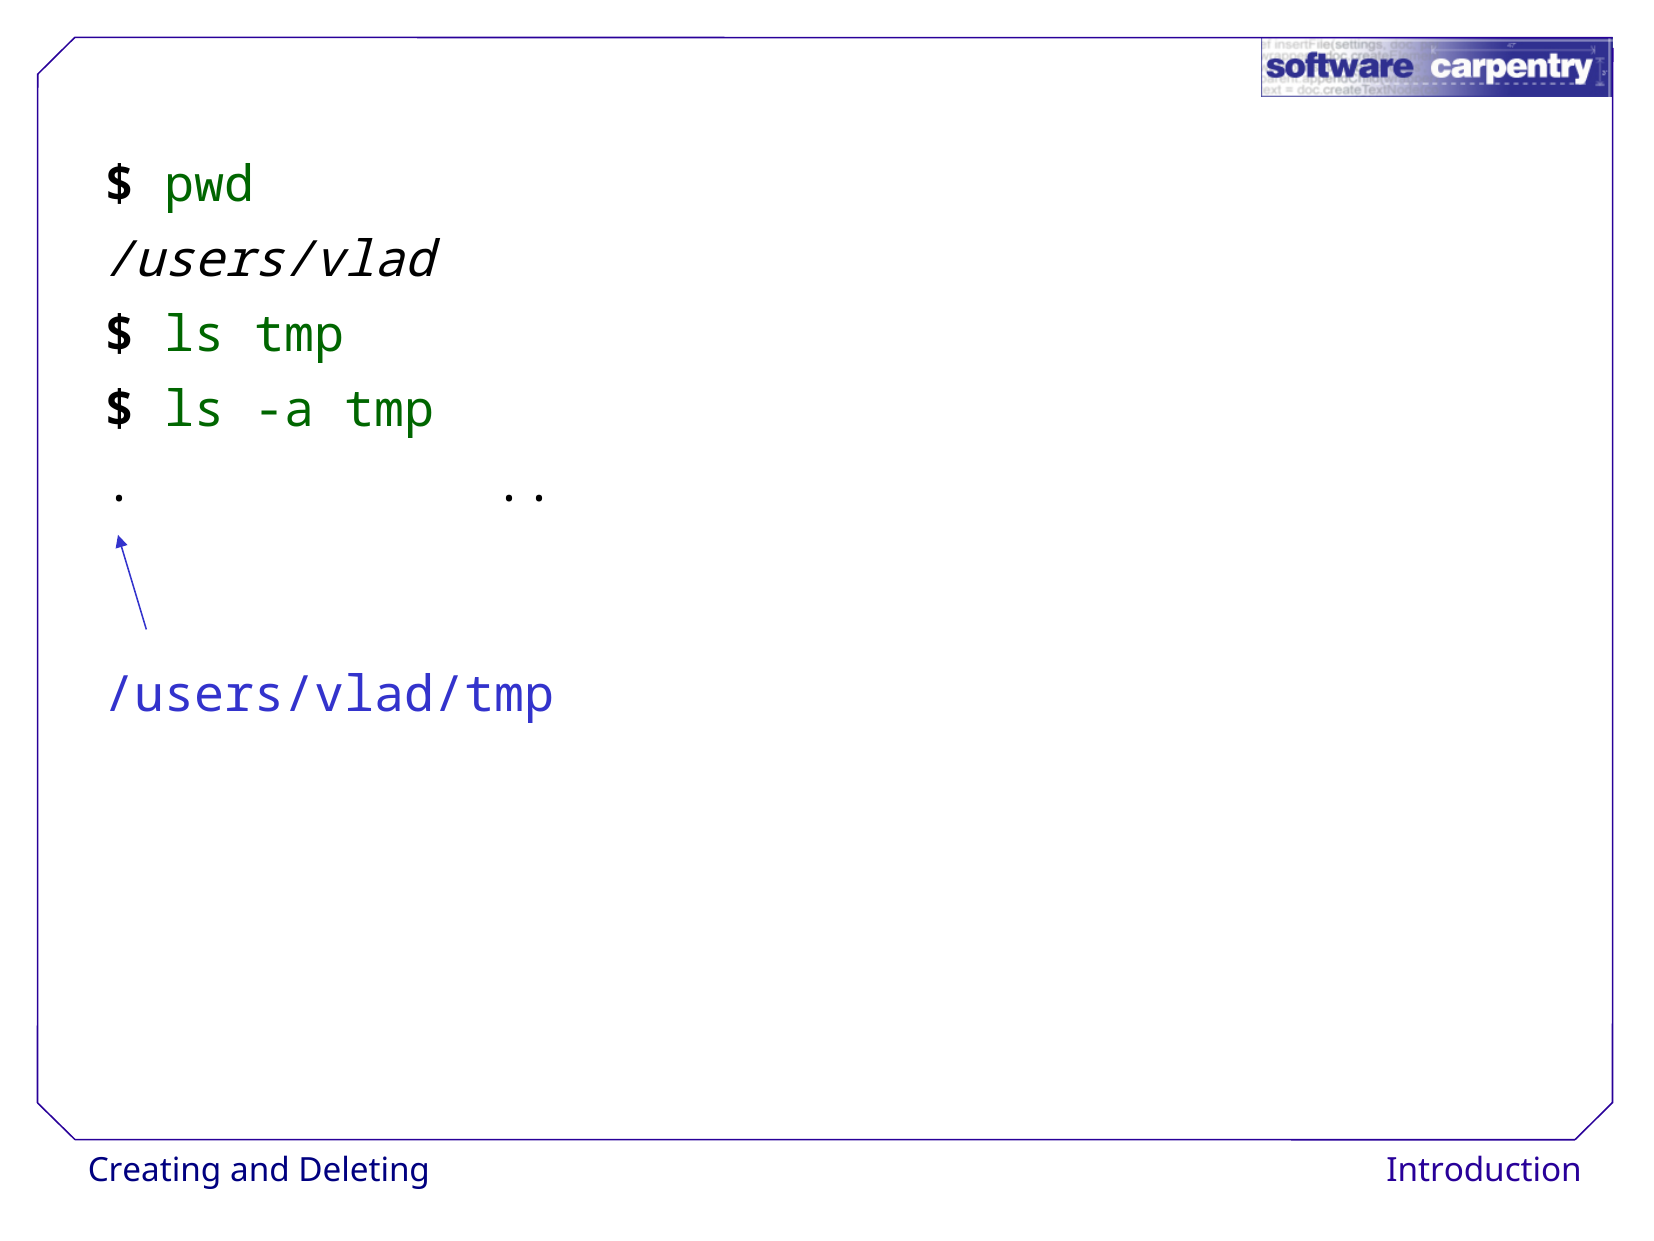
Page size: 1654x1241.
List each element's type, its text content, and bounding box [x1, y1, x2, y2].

picture [1261, 39, 1613, 97]
text_box /users/vlad/tmp [89, 639, 572, 744]
text_box $ pwd /users/vlad $ ls tmp $ ls -a tmp . .. [89, 128, 1512, 1037]
